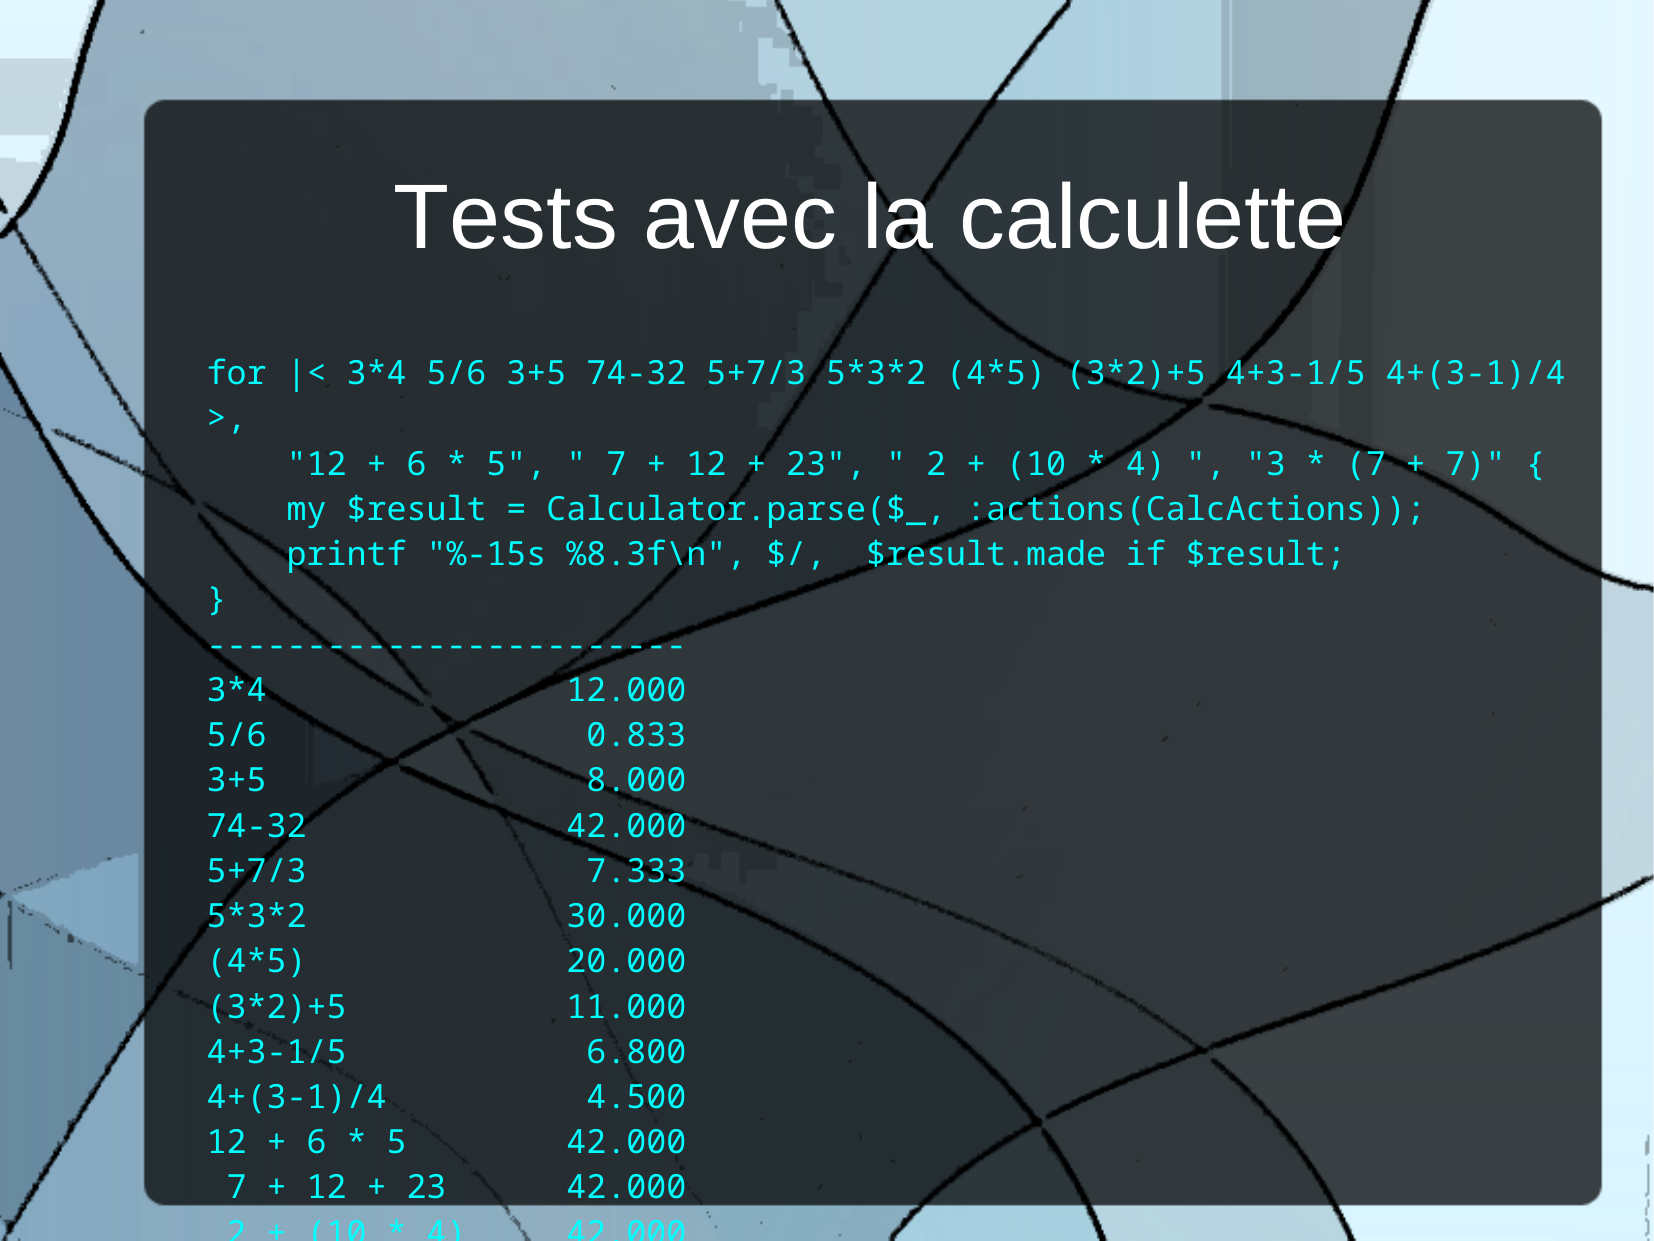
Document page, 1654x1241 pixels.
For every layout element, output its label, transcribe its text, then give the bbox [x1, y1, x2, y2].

picture [353, 1227, 361, 1241]
picture [671, 1223, 679, 1237]
picture [673, 1227, 681, 1241]
picture [571, 1224, 578, 1236]
title Tests avec la calculette [159, 108, 1583, 325]
picture [351, 1223, 359, 1237]
picture [431, 1224, 438, 1236]
list for |< 3*4 5/6 3+5 74-32 5+7/3 5*3*2 (4*5) (3*2)+5 4+3-1/5 4+(3-1)/4 >, "12 + 6 * 5", " 7 + 12 + 23", " 2 + (10 * 4) ", "3 * (7 + 7)" { my $result = Calculator.parse($_, :actions(CalcActions)); printf "%-15s %8.3f\n", $/, $result.made if $result; } ------------------------ 3*4 12.000 5/6 0.833 3+5 8.000 74-32 42.000 5+7/3 7.333 5*3*2 30.000 (4*5) 20.000 (3*2)+5 11.000 4+3-1/5 6.800 4+(3-1)/4 4.500 12 + 6 * 5 42.000 7 + 12 + 23 42.000 2 + (10 * 4) 42.000 3 * (7 + 7) 42.000 [206, 349, 1571, 1125]
picture [631, 1223, 639, 1237]
picture [0, 0, 1654, 1241]
picture [633, 1227, 641, 1241]
picture [651, 1223, 659, 1237]
picture [653, 1227, 661, 1241]
